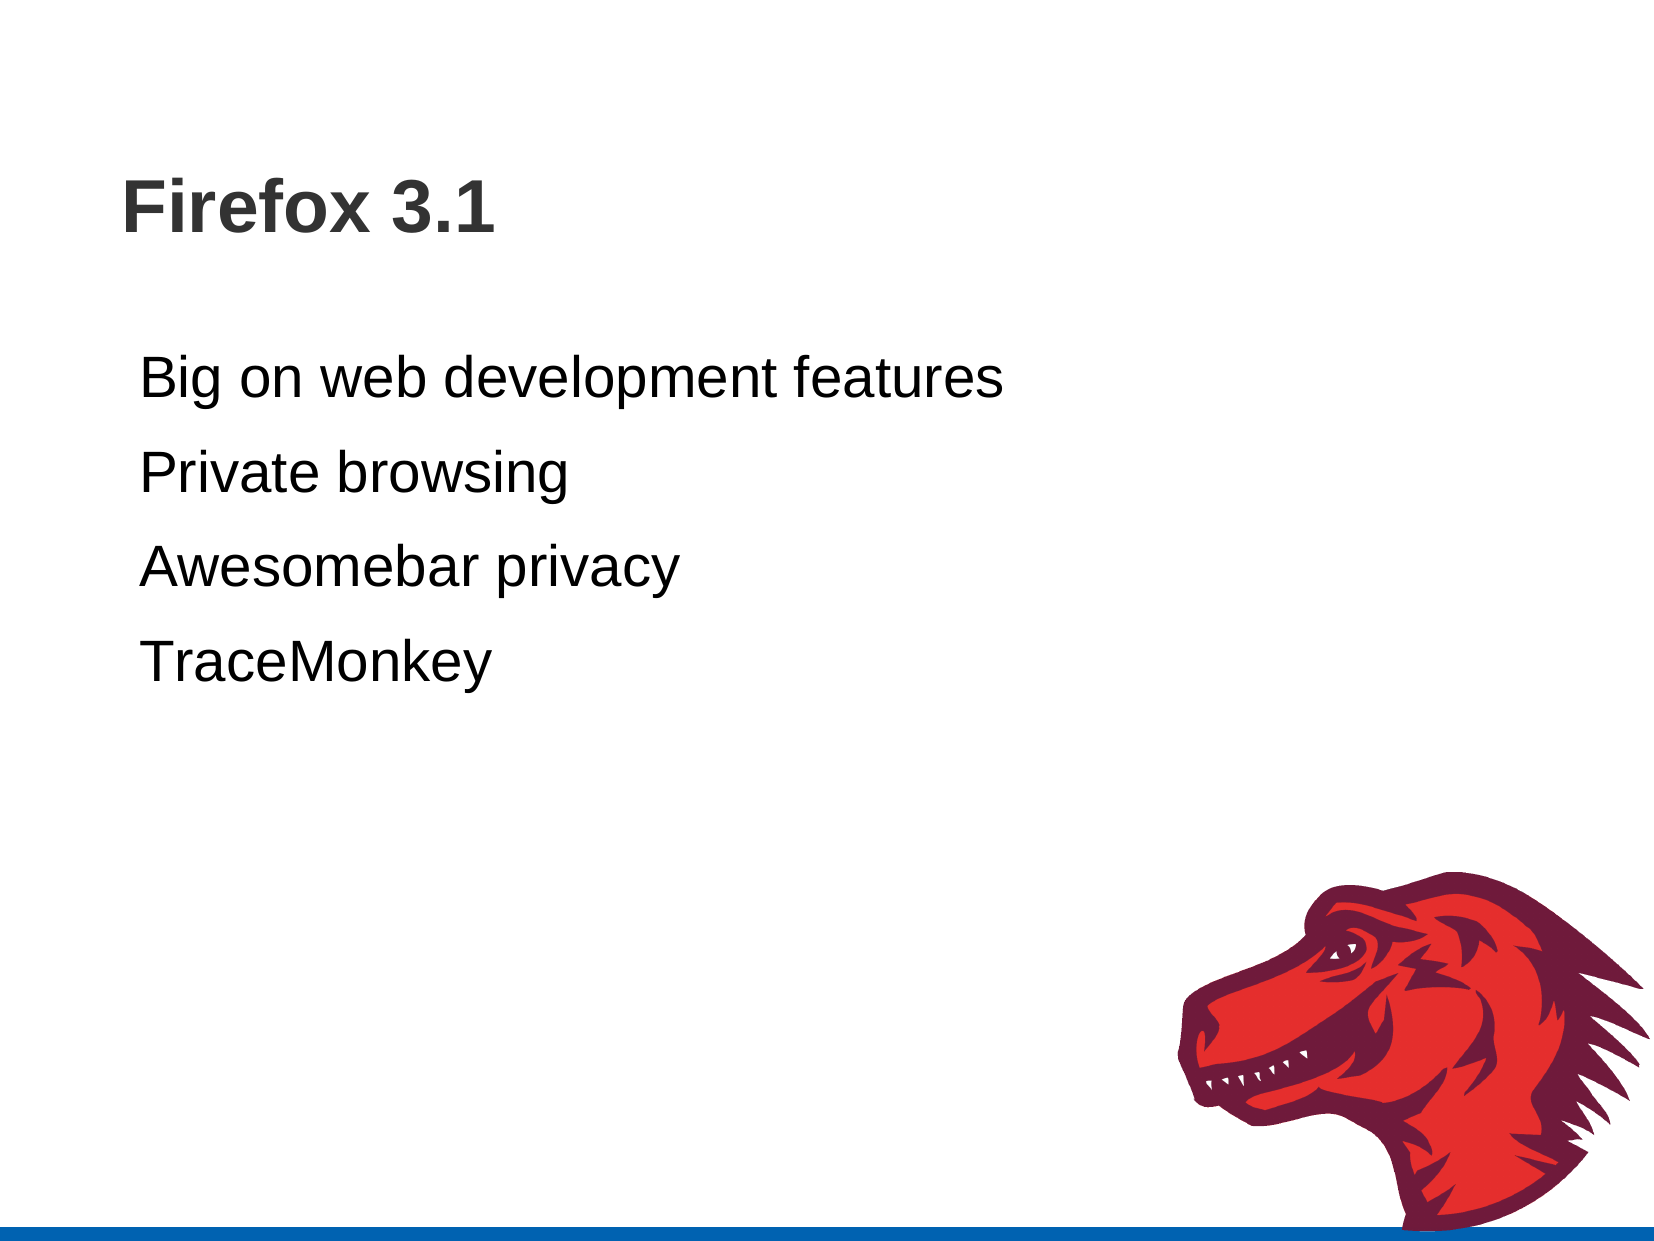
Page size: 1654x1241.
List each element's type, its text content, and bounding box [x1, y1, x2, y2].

list Big on web development features Private browsing Awesomebar privacy TraceMonkey [121, 344, 1534, 1112]
picture [1171, 872, 1654, 1241]
title Firefox 3.1 [121, 110, 1534, 303]
